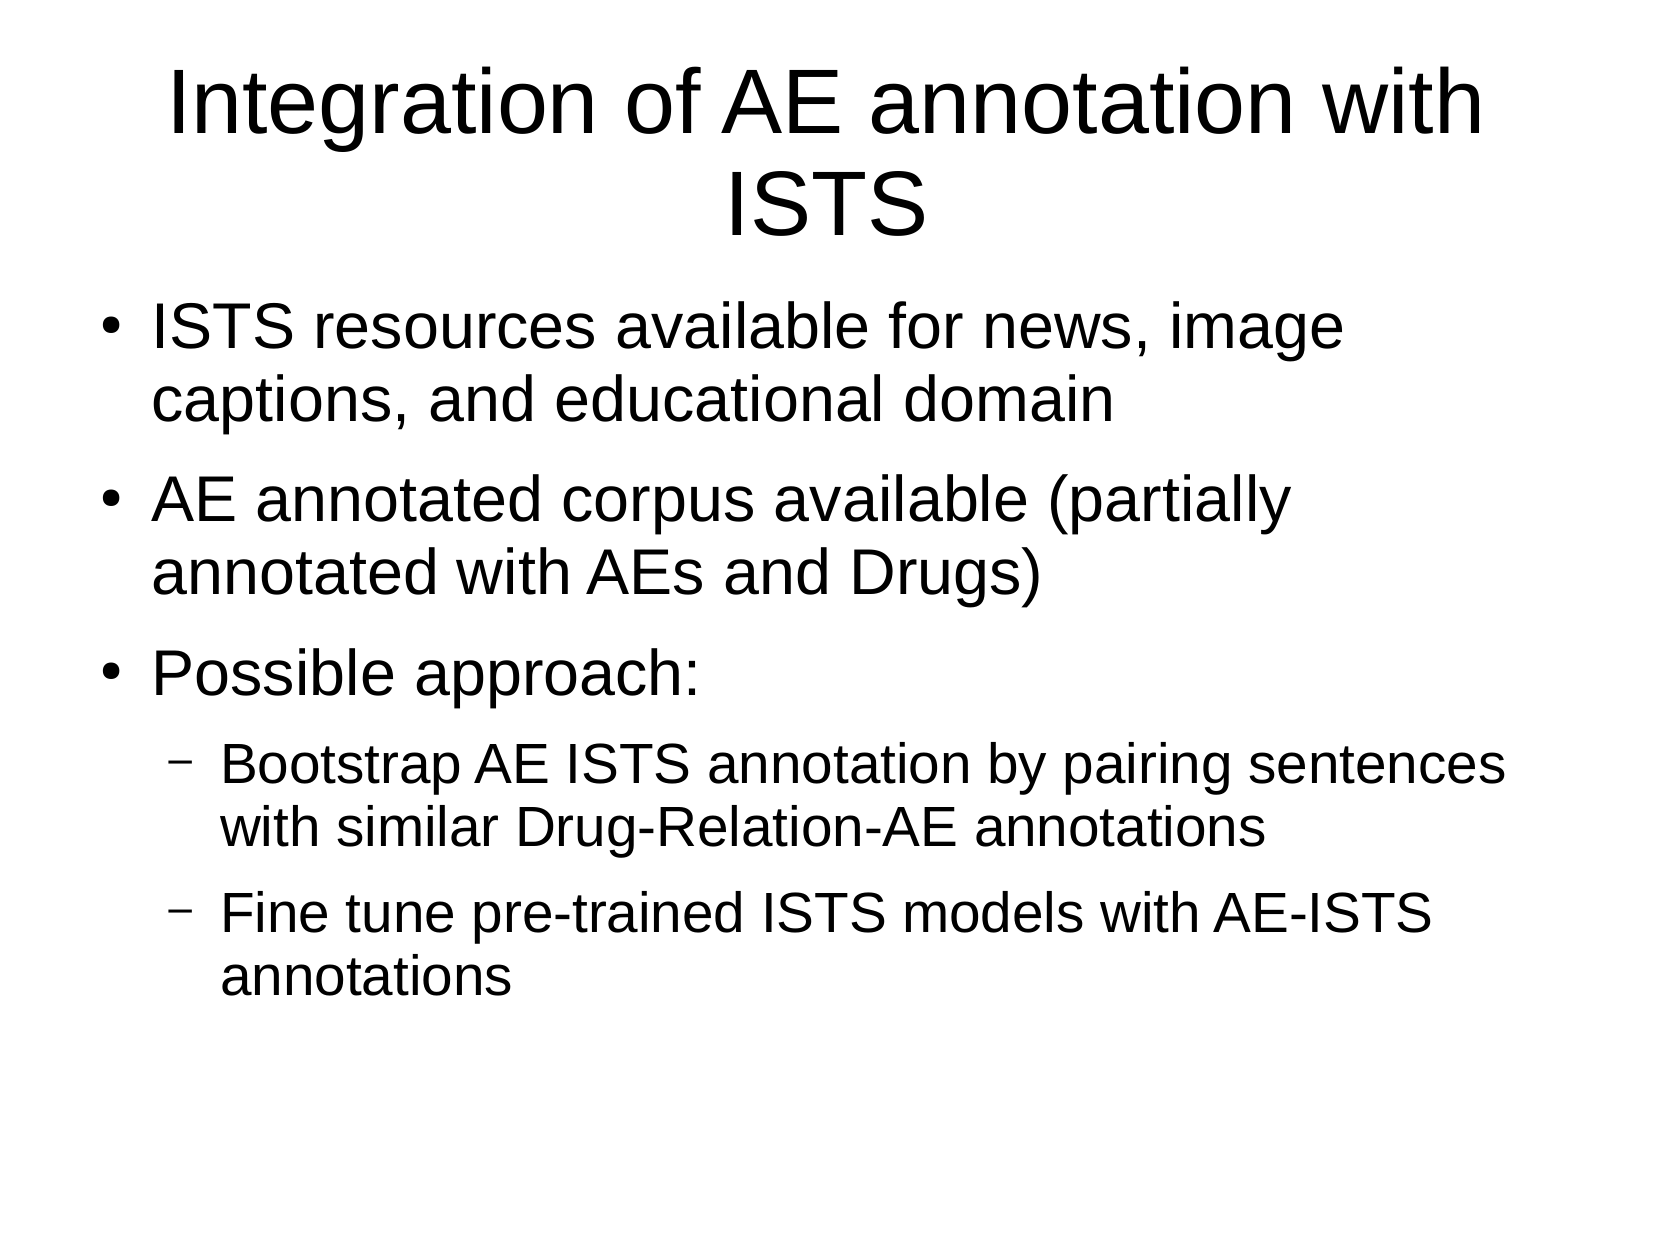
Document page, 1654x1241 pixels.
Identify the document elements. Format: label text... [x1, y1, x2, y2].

title Integration of AE annotation with ISTS [82, 49, 1571, 257]
list ISTS resources available for news, image captions, and educational domain AE annotated corpus available (partially annotated with AEs and Drugs) Possible approach: Bootstrap AE ISTS annotation by pairing sentences with similar Drug-Relation-AE annotations Fine tune pre-trained ISTS models with AE-ISTS annotations [82, 290, 1571, 1010]
